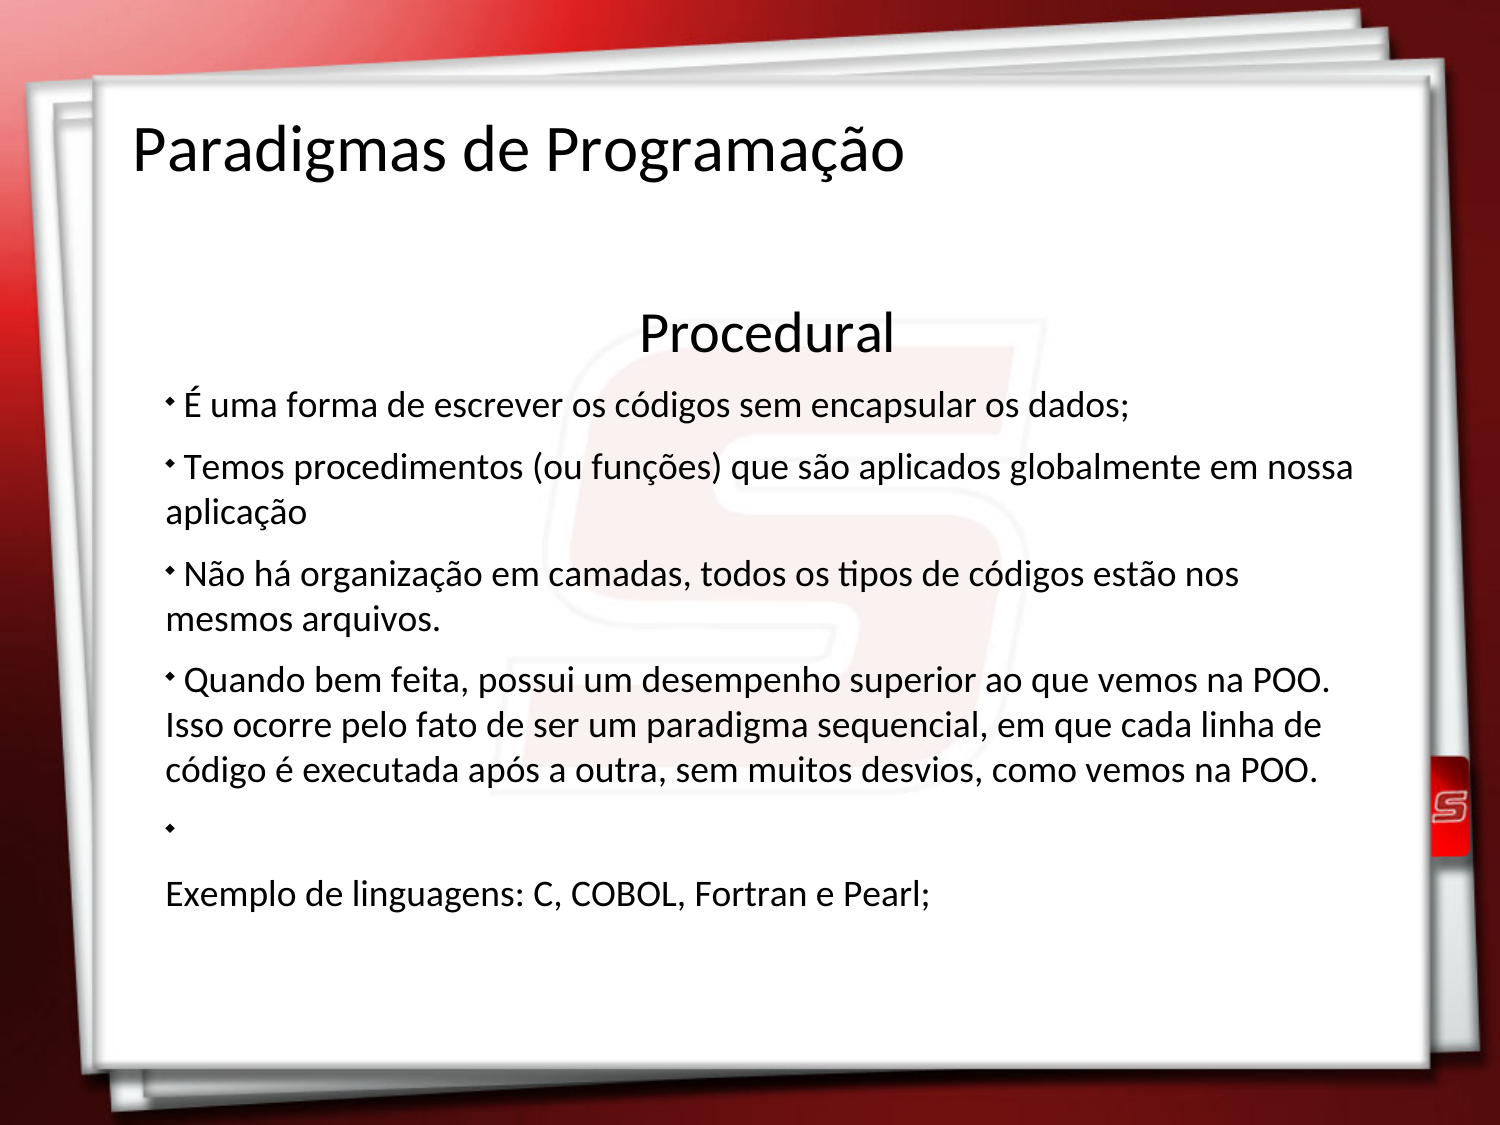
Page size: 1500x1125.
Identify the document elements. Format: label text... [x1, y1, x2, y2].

picture [0, 0, 1500, 1125]
subtitle Procedural É uma forma de escrever os códigos sem encapsular os dados; Temos procedimentos (ou funções) que são aplicados globalmente em nossa aplicação Não há organização em camadas, todos os tipos de códigos estão nos mesmos arquivos. Quando bem feita, possui um desempenho superior ao que vemos na POO. Isso ocorre pelo fato de ser um paradigma sequencial, em que cada linha de código é executada após a outra, sem muitos desvios, como vemos na POO. Exemplo de linguagens: C, COBOL, Fortran e Pearl; [165, 248, 1371, 959]
title Paradigmas de Programação [118, 33, 1394, 257]
